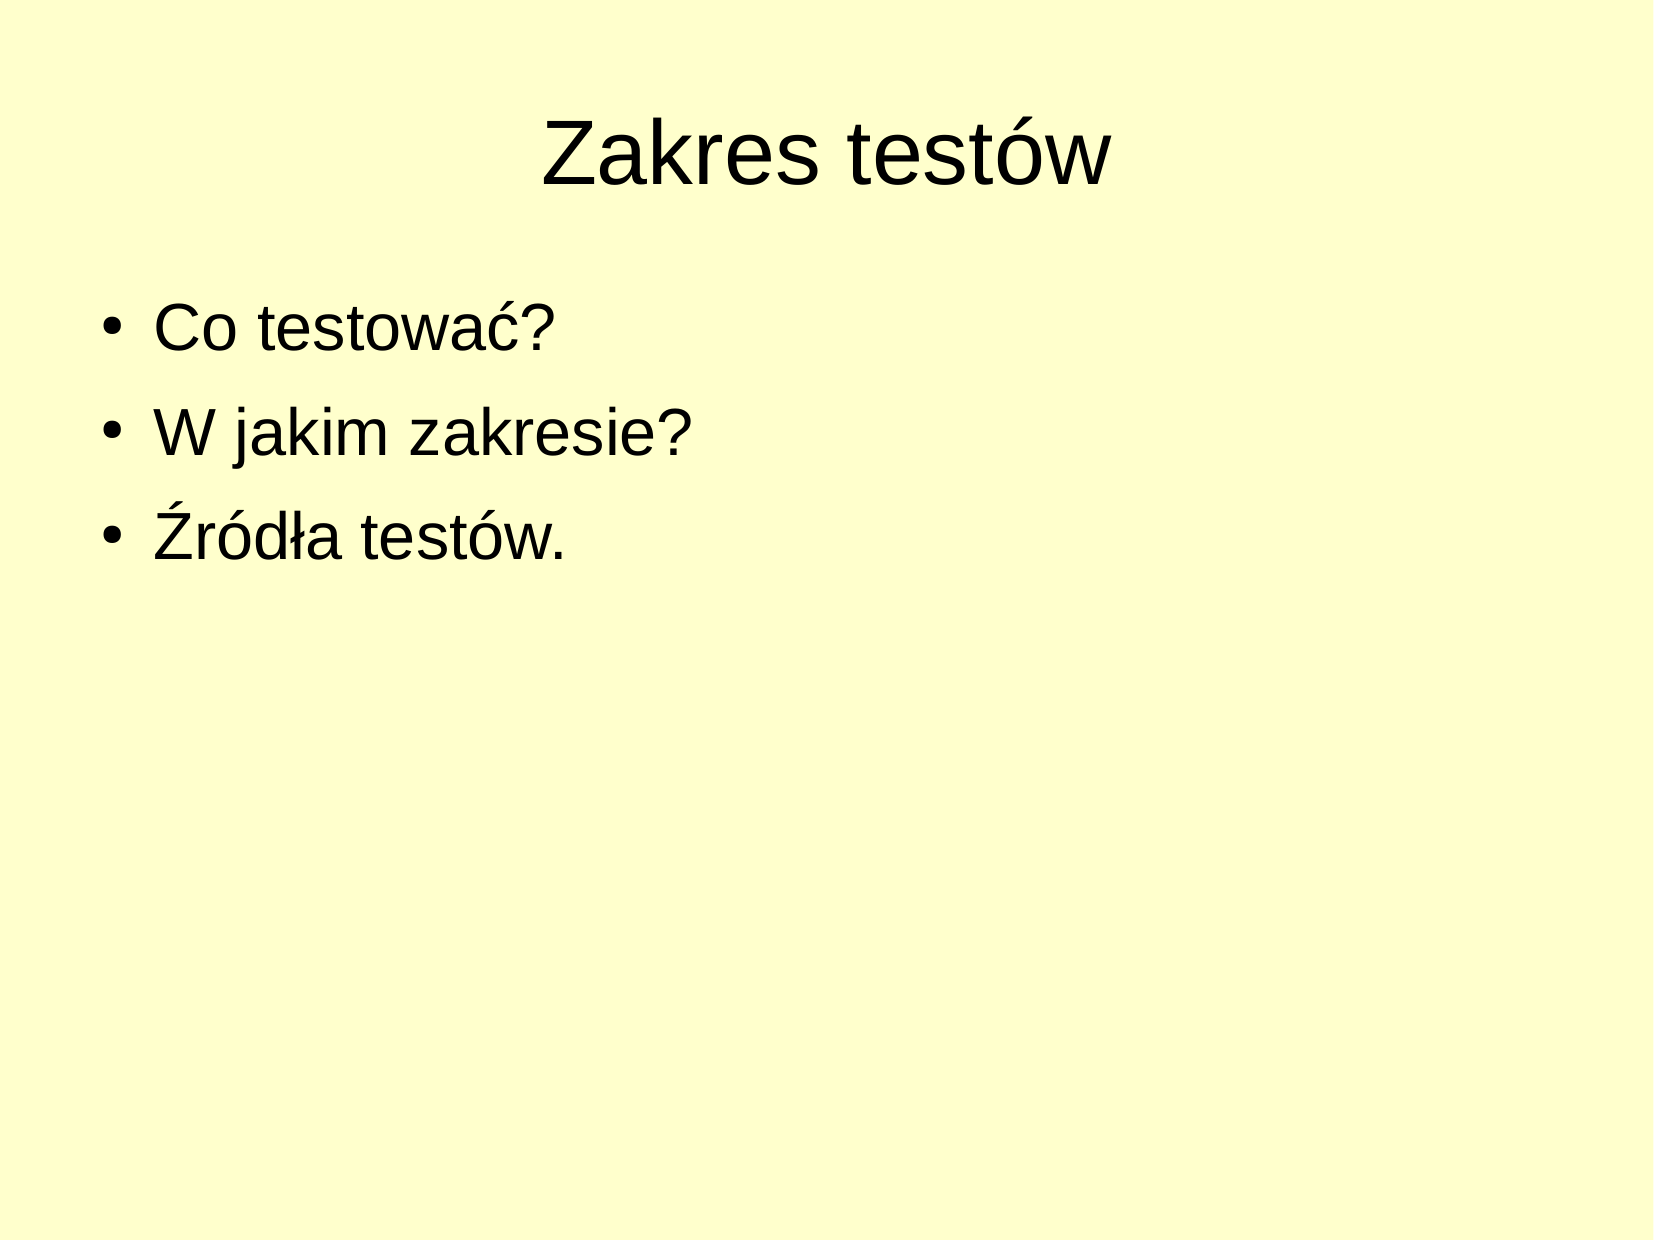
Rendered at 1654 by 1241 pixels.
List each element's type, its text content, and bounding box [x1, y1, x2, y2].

title Zakres testów [82, 49, 1571, 257]
list Co testować? W jakim zakresie? Źródła testów. [82, 290, 1571, 1109]
